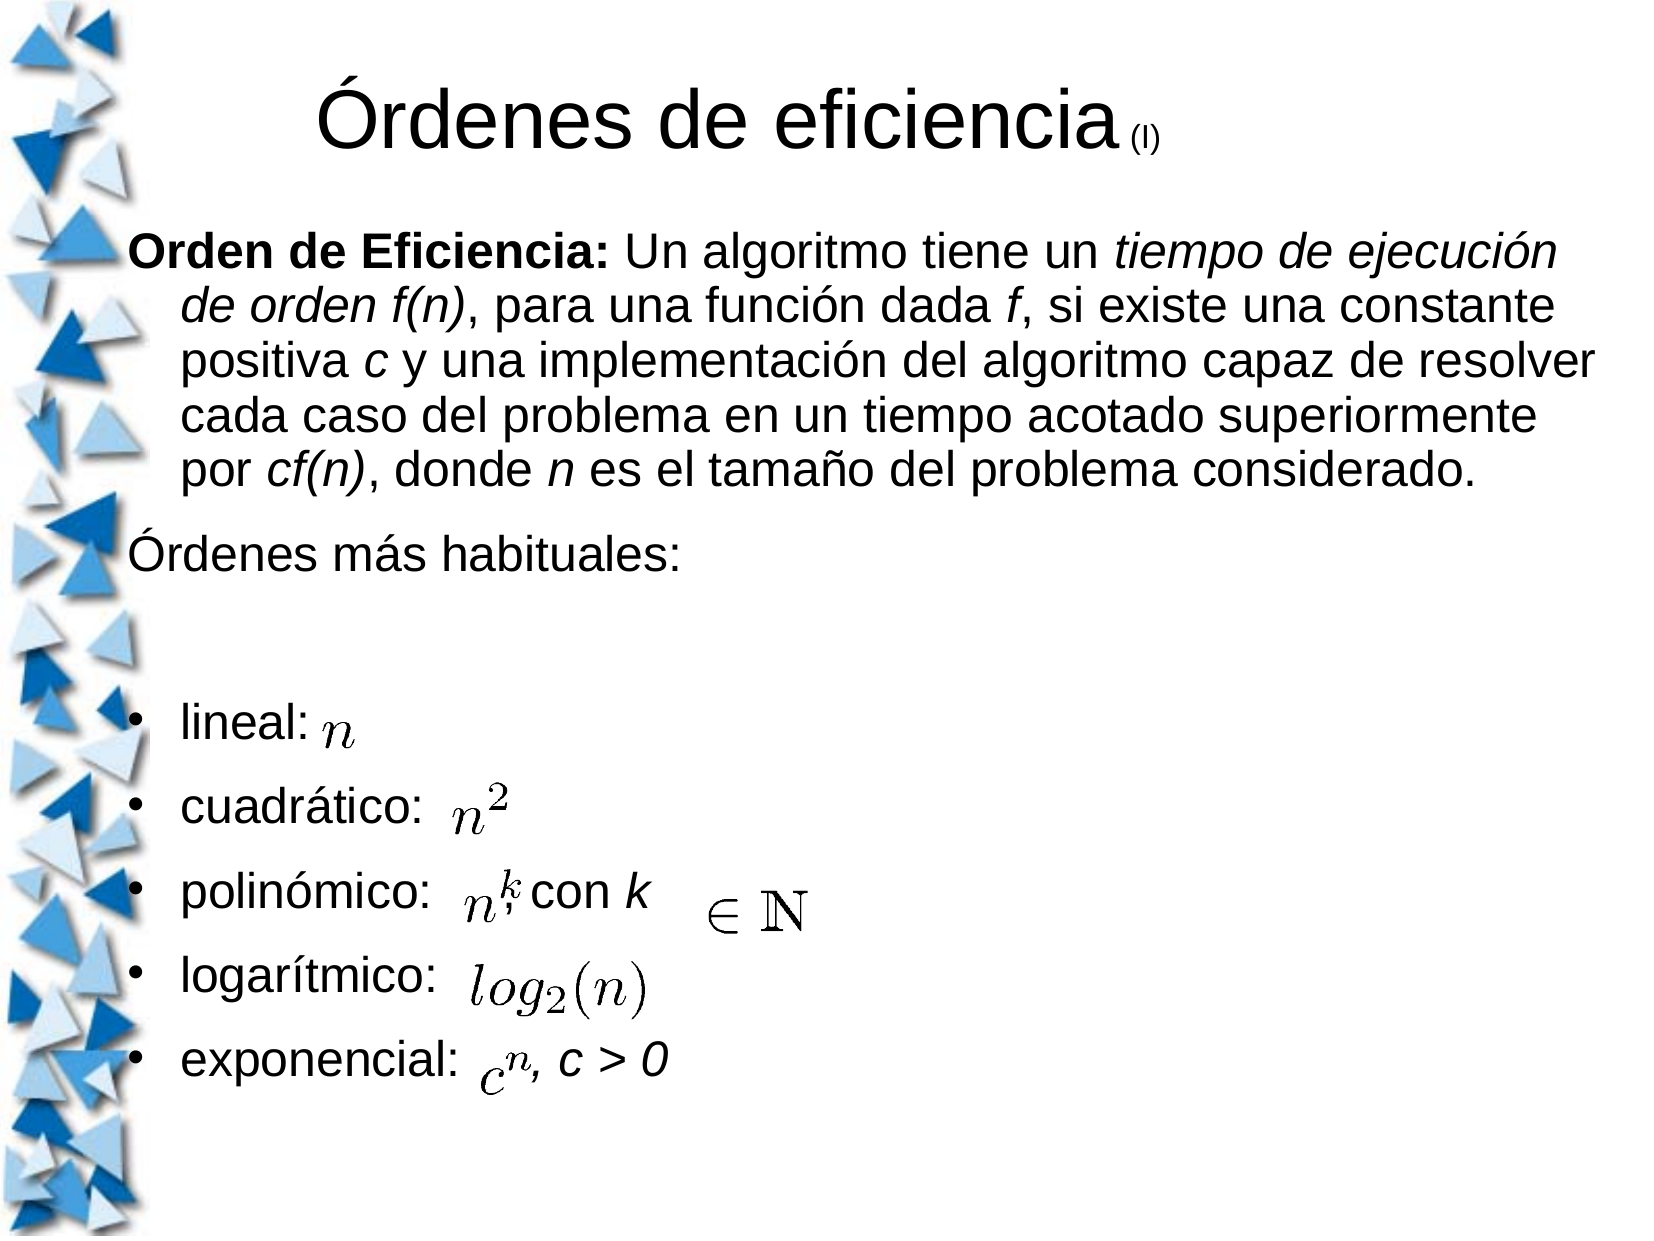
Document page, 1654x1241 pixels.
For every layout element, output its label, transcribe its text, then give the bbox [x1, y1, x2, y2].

picture [699, 886, 817, 939]
picture [474, 1044, 545, 1103]
list Orden de Eficiencia: Un algoritmo tiene un tiempo de ejecución de orden f(n), para una función dada f, si existe una constante positiva c y una implementación del algoritmo capaz de resolver cada caso del problema en un tiempo acotado superiormente por cf(n), donde n es el tamaño del problema considerado. Órdenes más habituales: lineal: cuadrático: 2 polinómico: , con k logarítmico: exponencial: , c > 0 [109, 223, 1598, 1144]
picture [458, 865, 534, 930]
picture [446, 777, 517, 842]
title Órdenes de eficiencia (I) [315, 56, 1571, 185]
picture [0, 0, 150, 1236]
picture [316, 715, 370, 756]
picture [464, 954, 658, 1024]
